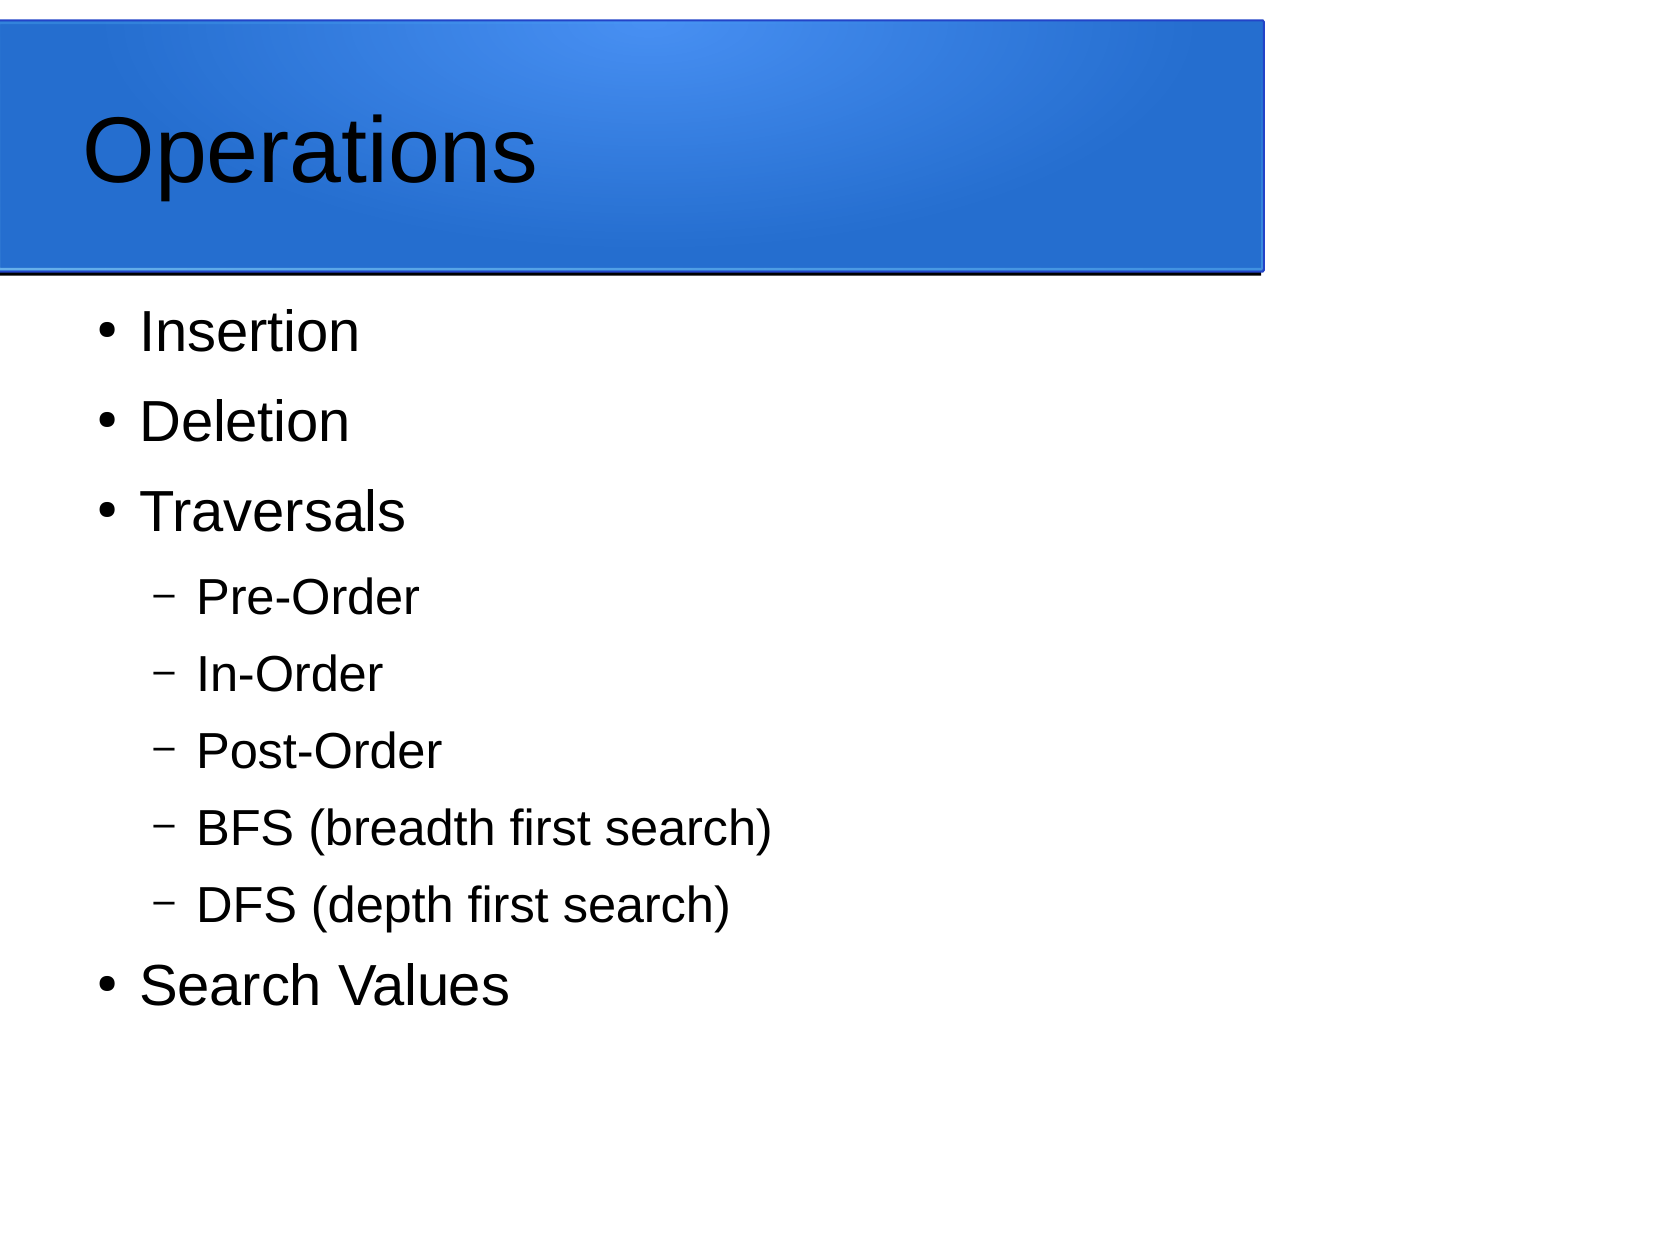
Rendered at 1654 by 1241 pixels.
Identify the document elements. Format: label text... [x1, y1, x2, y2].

list Insertion Deletion Traversals Pre-Order In-Order Post-Order BFS (breadth first search) DFS (depth first search) Search Values [82, 299, 1571, 1019]
title Operations [82, 47, 1235, 252]
